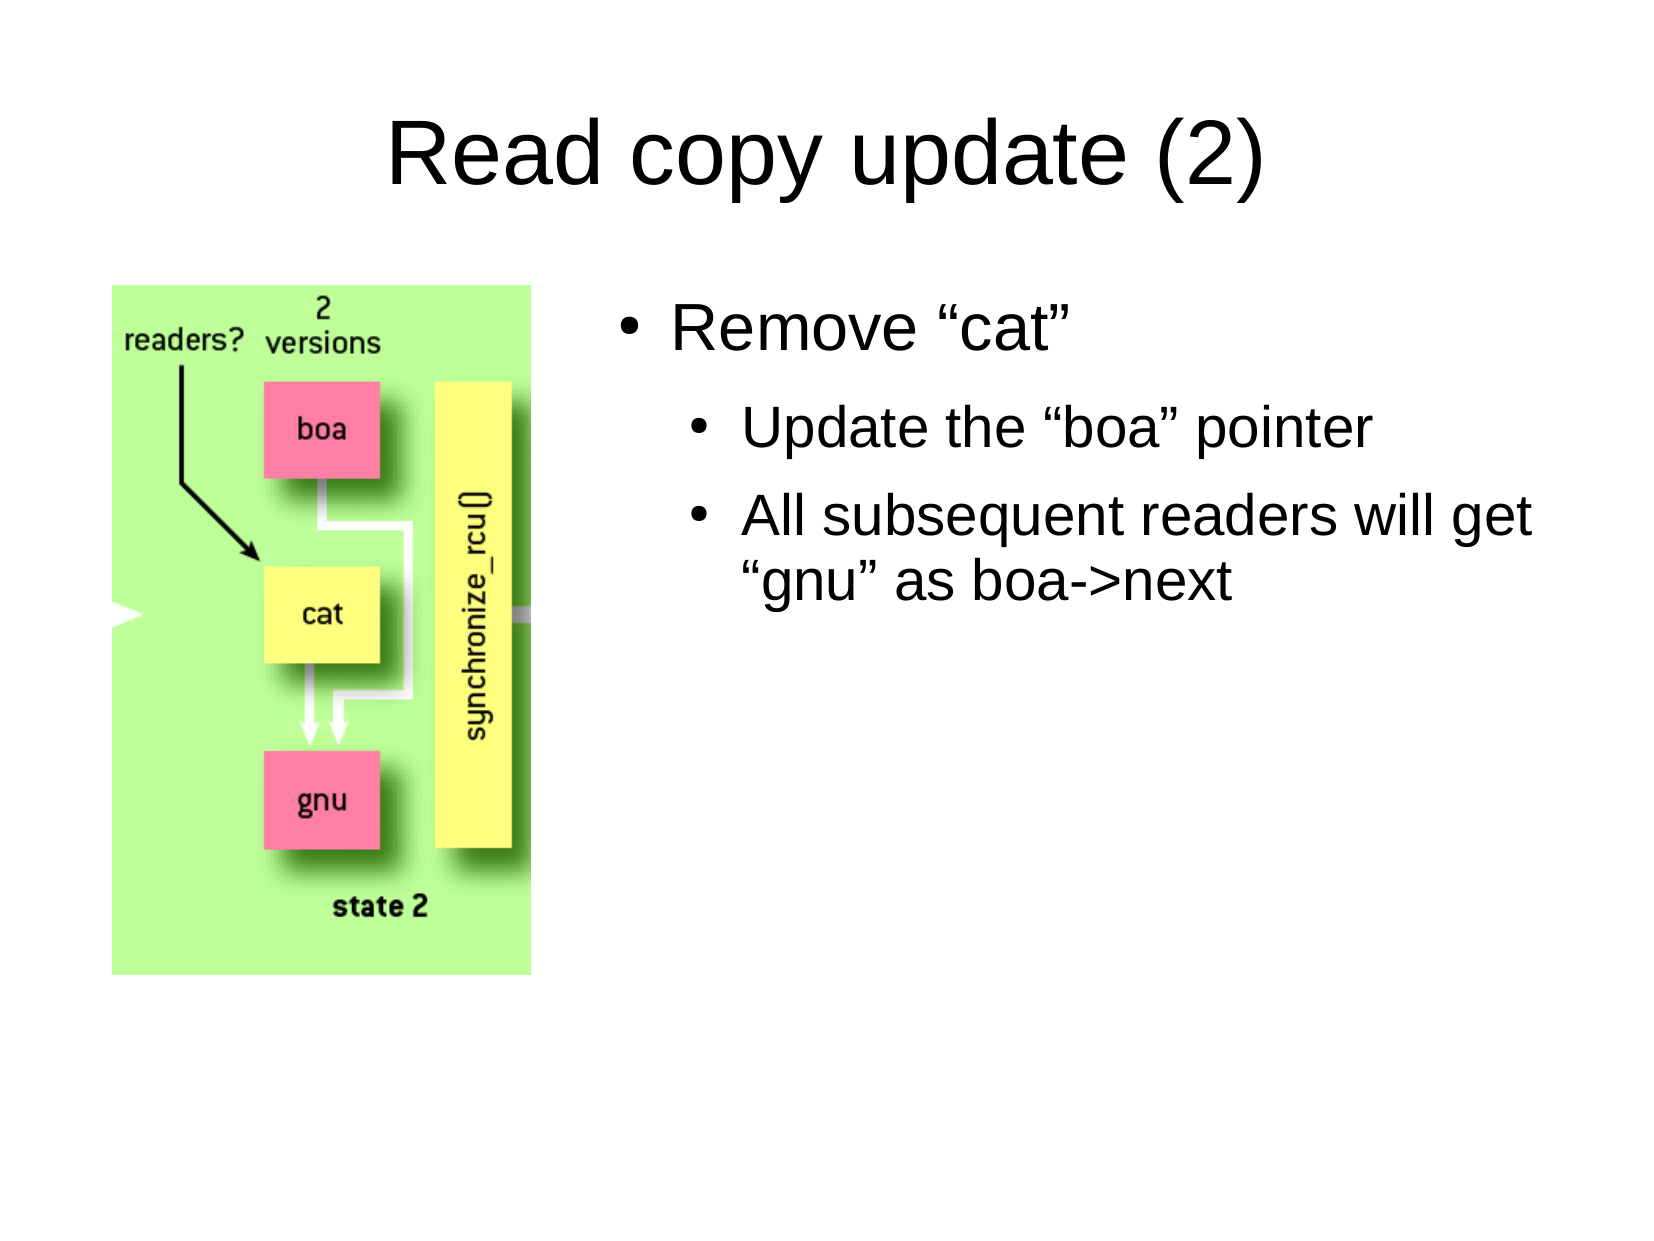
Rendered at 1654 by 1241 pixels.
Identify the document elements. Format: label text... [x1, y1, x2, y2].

list Remove “cat” Update the “boa” pointer All subsequent readers will get “gnu” as boa->next [600, 290, 1572, 1010]
picture [112, 285, 531, 976]
title Read copy update (2) [82, 49, 1571, 257]
